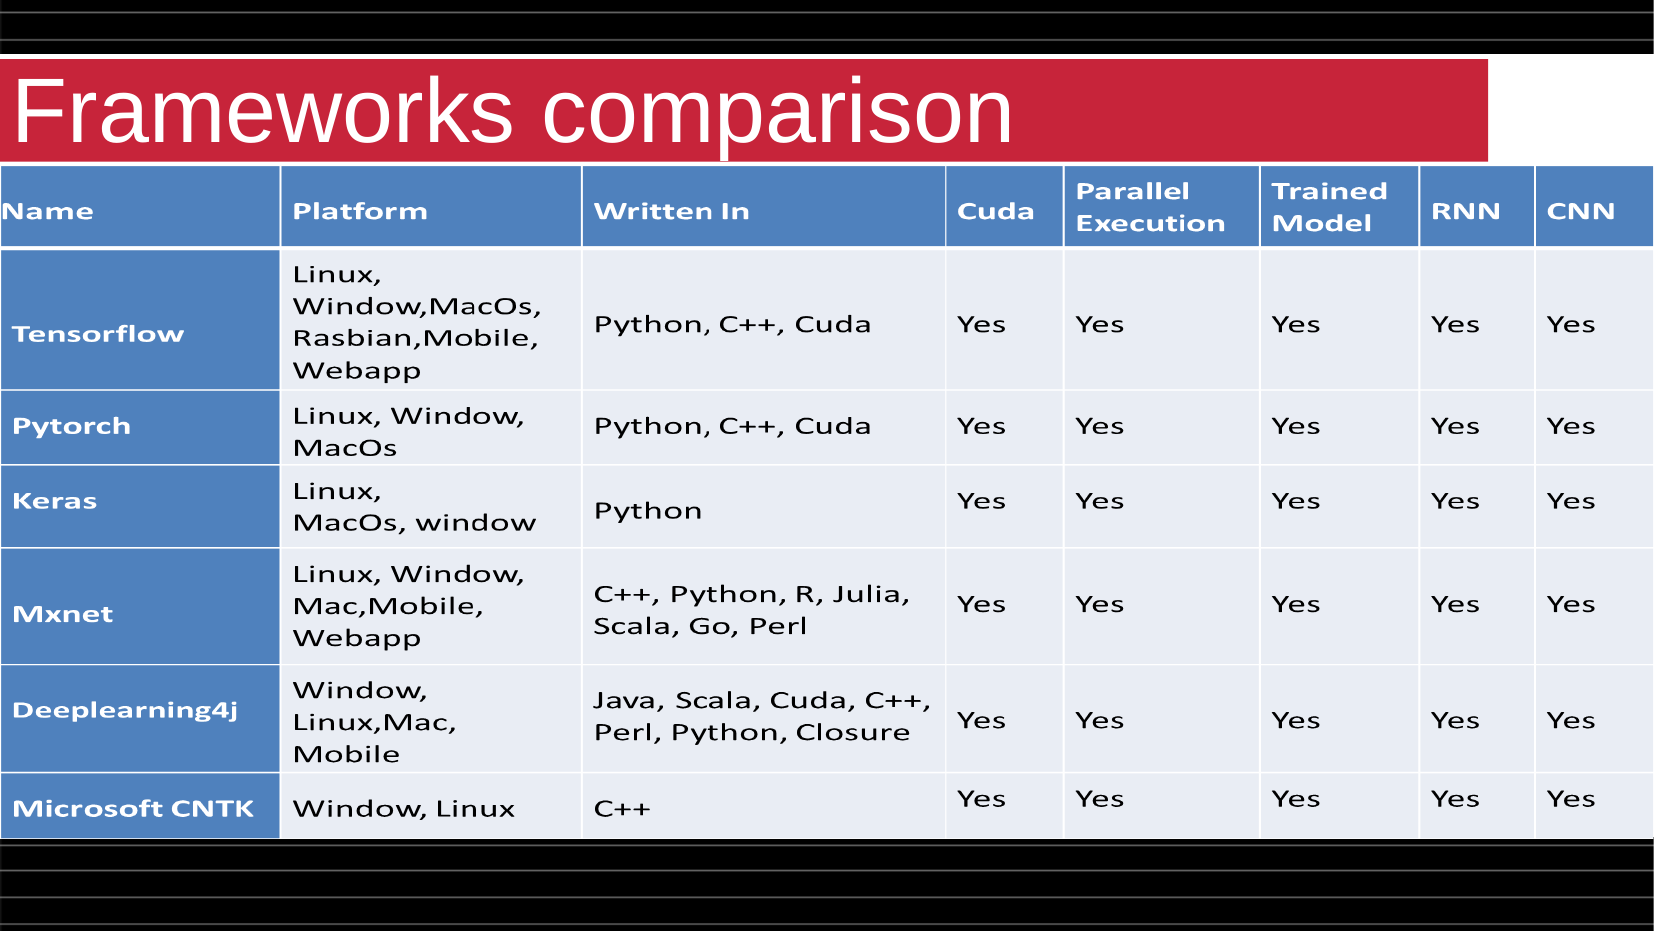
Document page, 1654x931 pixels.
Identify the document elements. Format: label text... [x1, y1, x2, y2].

picture [0, 0, 1654, 54]
picture [0, 165, 1654, 931]
title Frameworks comparison [0, 59, 1489, 162]
